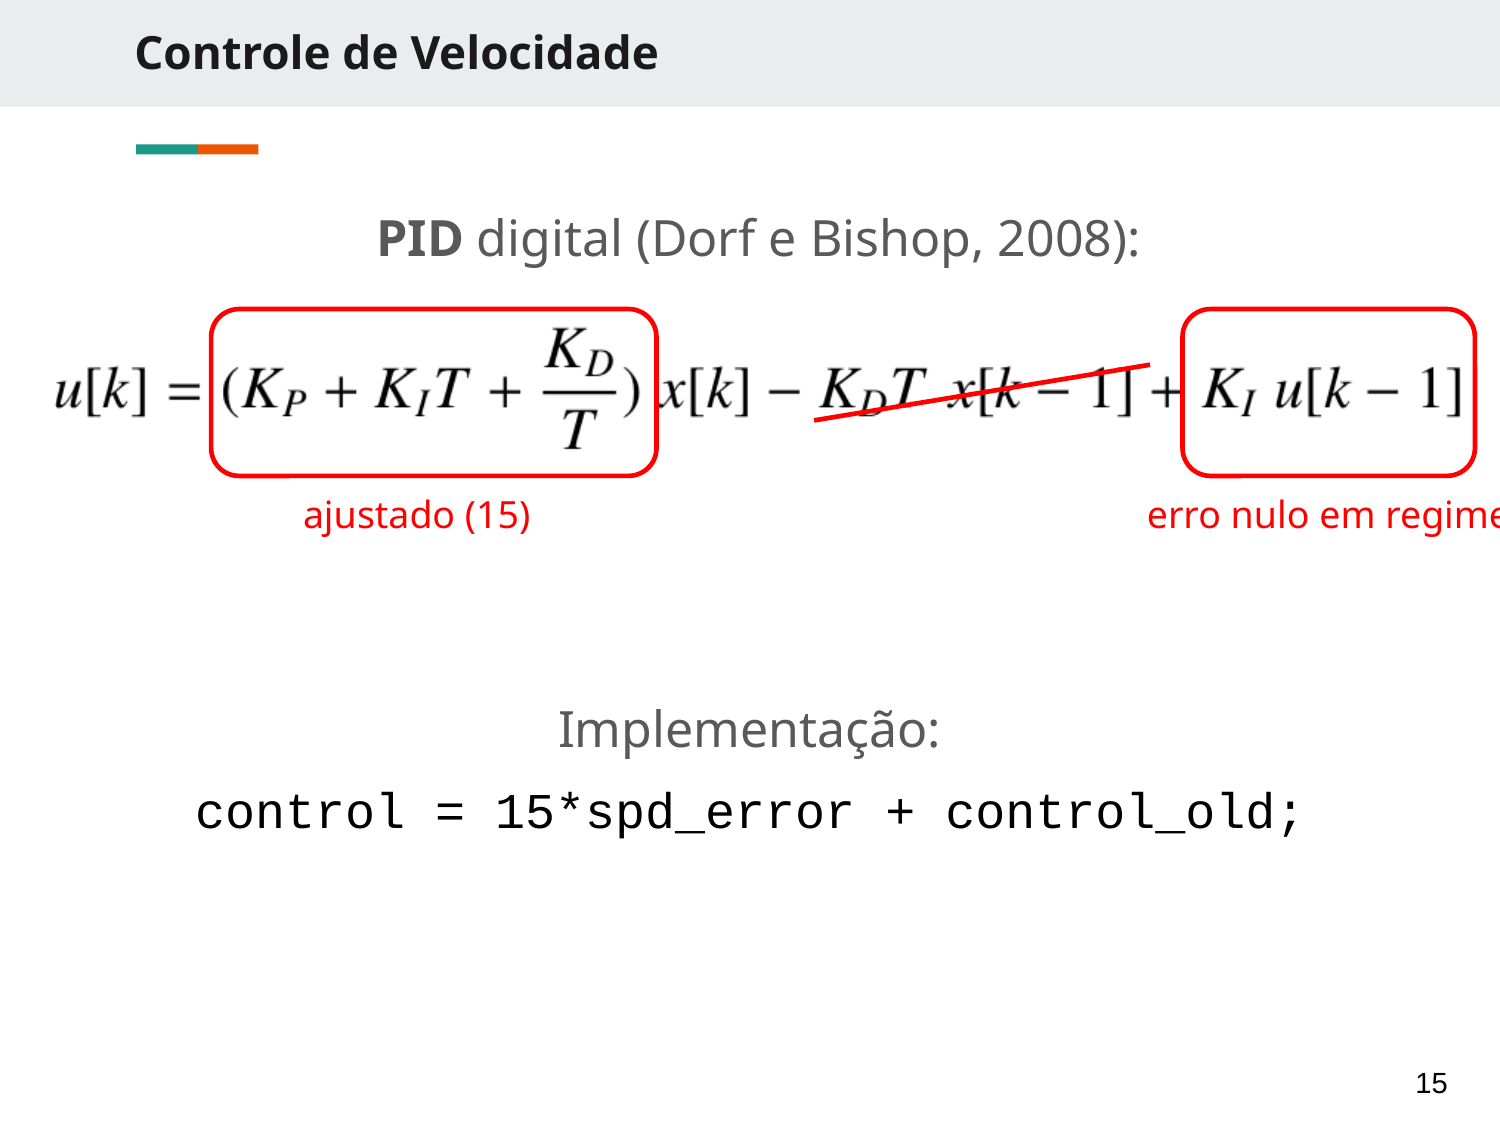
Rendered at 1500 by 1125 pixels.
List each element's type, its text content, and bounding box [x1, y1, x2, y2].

picture [24, 302, 1475, 470]
title Controle de Velocidade [119, 8, 1381, 126]
list PID digital (Dorf e Bishop, 2008): [136, 191, 1381, 278]
picture [214, 312, 654, 470]
list ajustado (15) [153, 475, 681, 544]
list erro nulo em regime [1065, 475, 1500, 544]
picture [1469, 462, 1475, 470]
list Implementação: control = 15*spd_error + control_old; [127, 682, 1373, 1006]
slide_number 15 [1400, 1038, 1491, 1125]
picture [1185, 312, 1472, 470]
